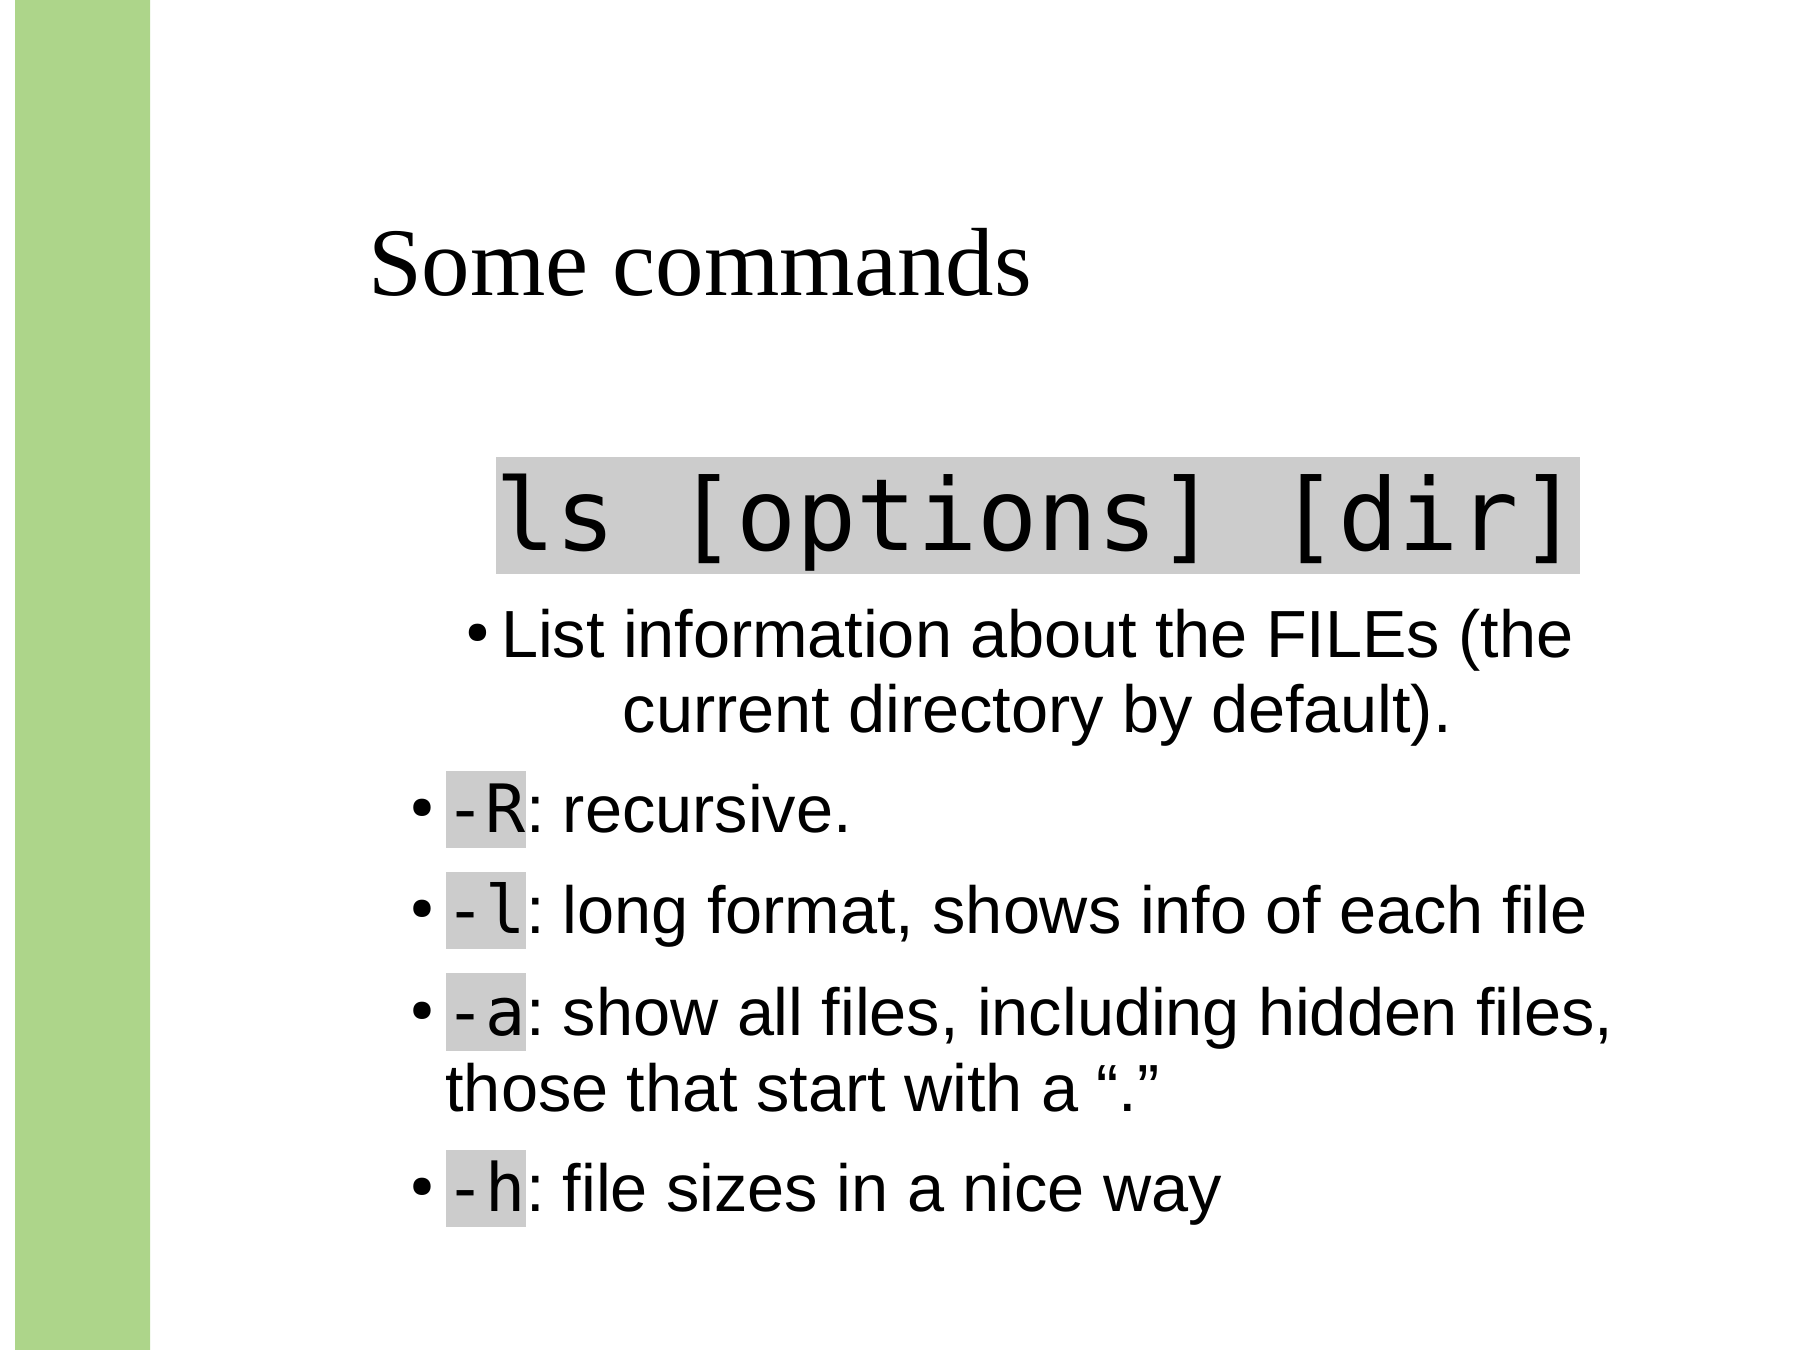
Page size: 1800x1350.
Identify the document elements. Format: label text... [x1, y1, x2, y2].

text_box ls [options] [dir] List information about the FILEs (the current directory by default). -R: recursive. -l: long format, shows info of each file -a: show all files, including hidden files, those that start with a “.” -h: file sizes in a nice way [360, 449, 1681, 1235]
subtitle Some commands [368, 101, 1576, 424]
